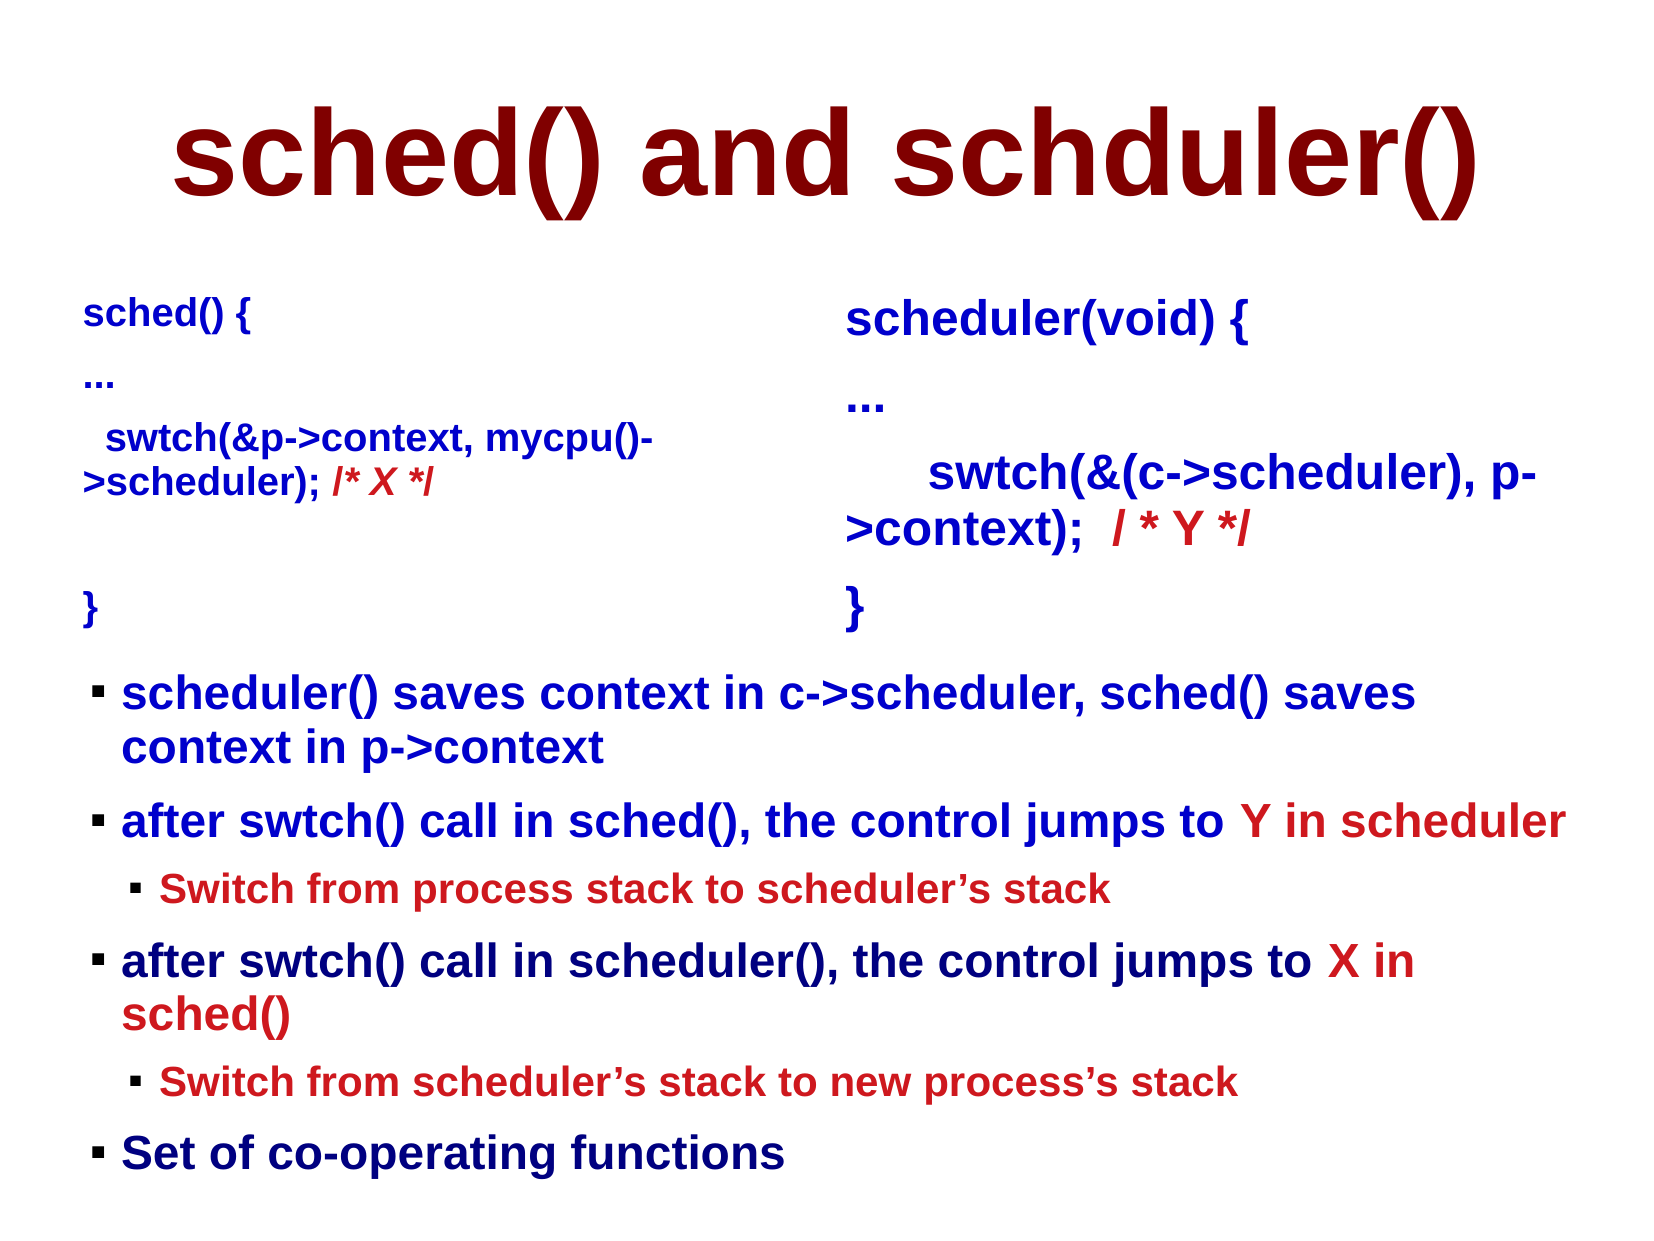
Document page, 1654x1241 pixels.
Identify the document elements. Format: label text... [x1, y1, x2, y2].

list scheduler() saves context in c->scheduler, sched() saves context in p->context after swtch() call in sched(), the control jumps to Y in scheduler Switch from process stack to scheduler’s stack after swtch() call in scheduler(), the control jumps to X in sched() Switch from scheduler’s stack to new process’s stack Set of co-operating functions [82, 665, 1571, 1193]
list scheduler(void) { ... swtch(&(c->scheduler), p->context); / * Y */ } [845, 290, 1572, 634]
title sched() and schduler() [82, 49, 1571, 257]
list sched() { ... swtch(&p->context, mycpu()->scheduler); /* X */ } [82, 290, 809, 634]
